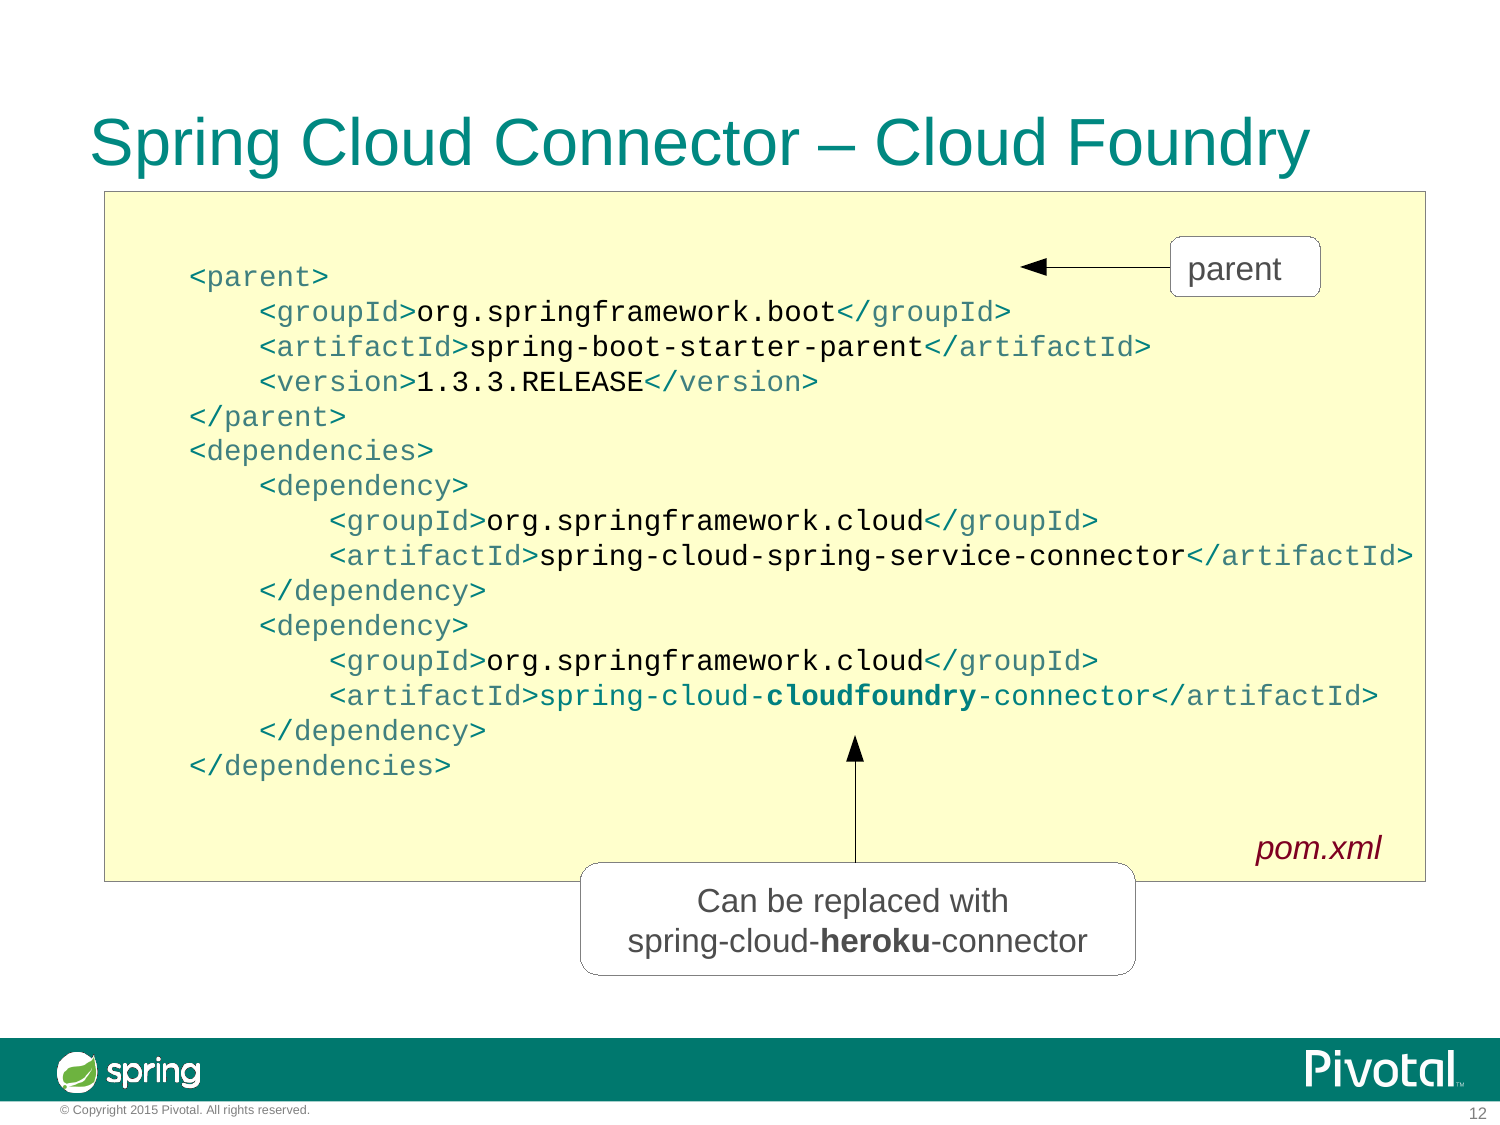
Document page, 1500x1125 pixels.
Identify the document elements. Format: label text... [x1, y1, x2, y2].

text_box parent [1170, 236, 1321, 297]
title Spring Cloud Connector – Cloud Foundry [75, 45, 1426, 233]
text_box pom.xml [1241, 819, 1411, 874]
picture [1306, 1050, 1464, 1087]
text_box <parent> <groupId>org.springframework.boot</groupId> <artifactId>spring-boot-starter-parent</artifactId> <version>1.3.3.RELEASE</version> </parent> <dependencies> <dependency> <groupId>org.springframework.cloud</groupId> <artifactId>spring-cloud-spring-service-connector</artifactId> </dependency> <dependency> <groupId>org.springframework.cloud</groupId> <artifactId>spring-cloud-cloudfoundry-connector</artifactId> </dependency> </dependencies> [104, 191, 1426, 882]
picture [32, 1041, 210, 1103]
text_box Can be replaced with spring-cloud-heroku-connector [580, 862, 1136, 976]
